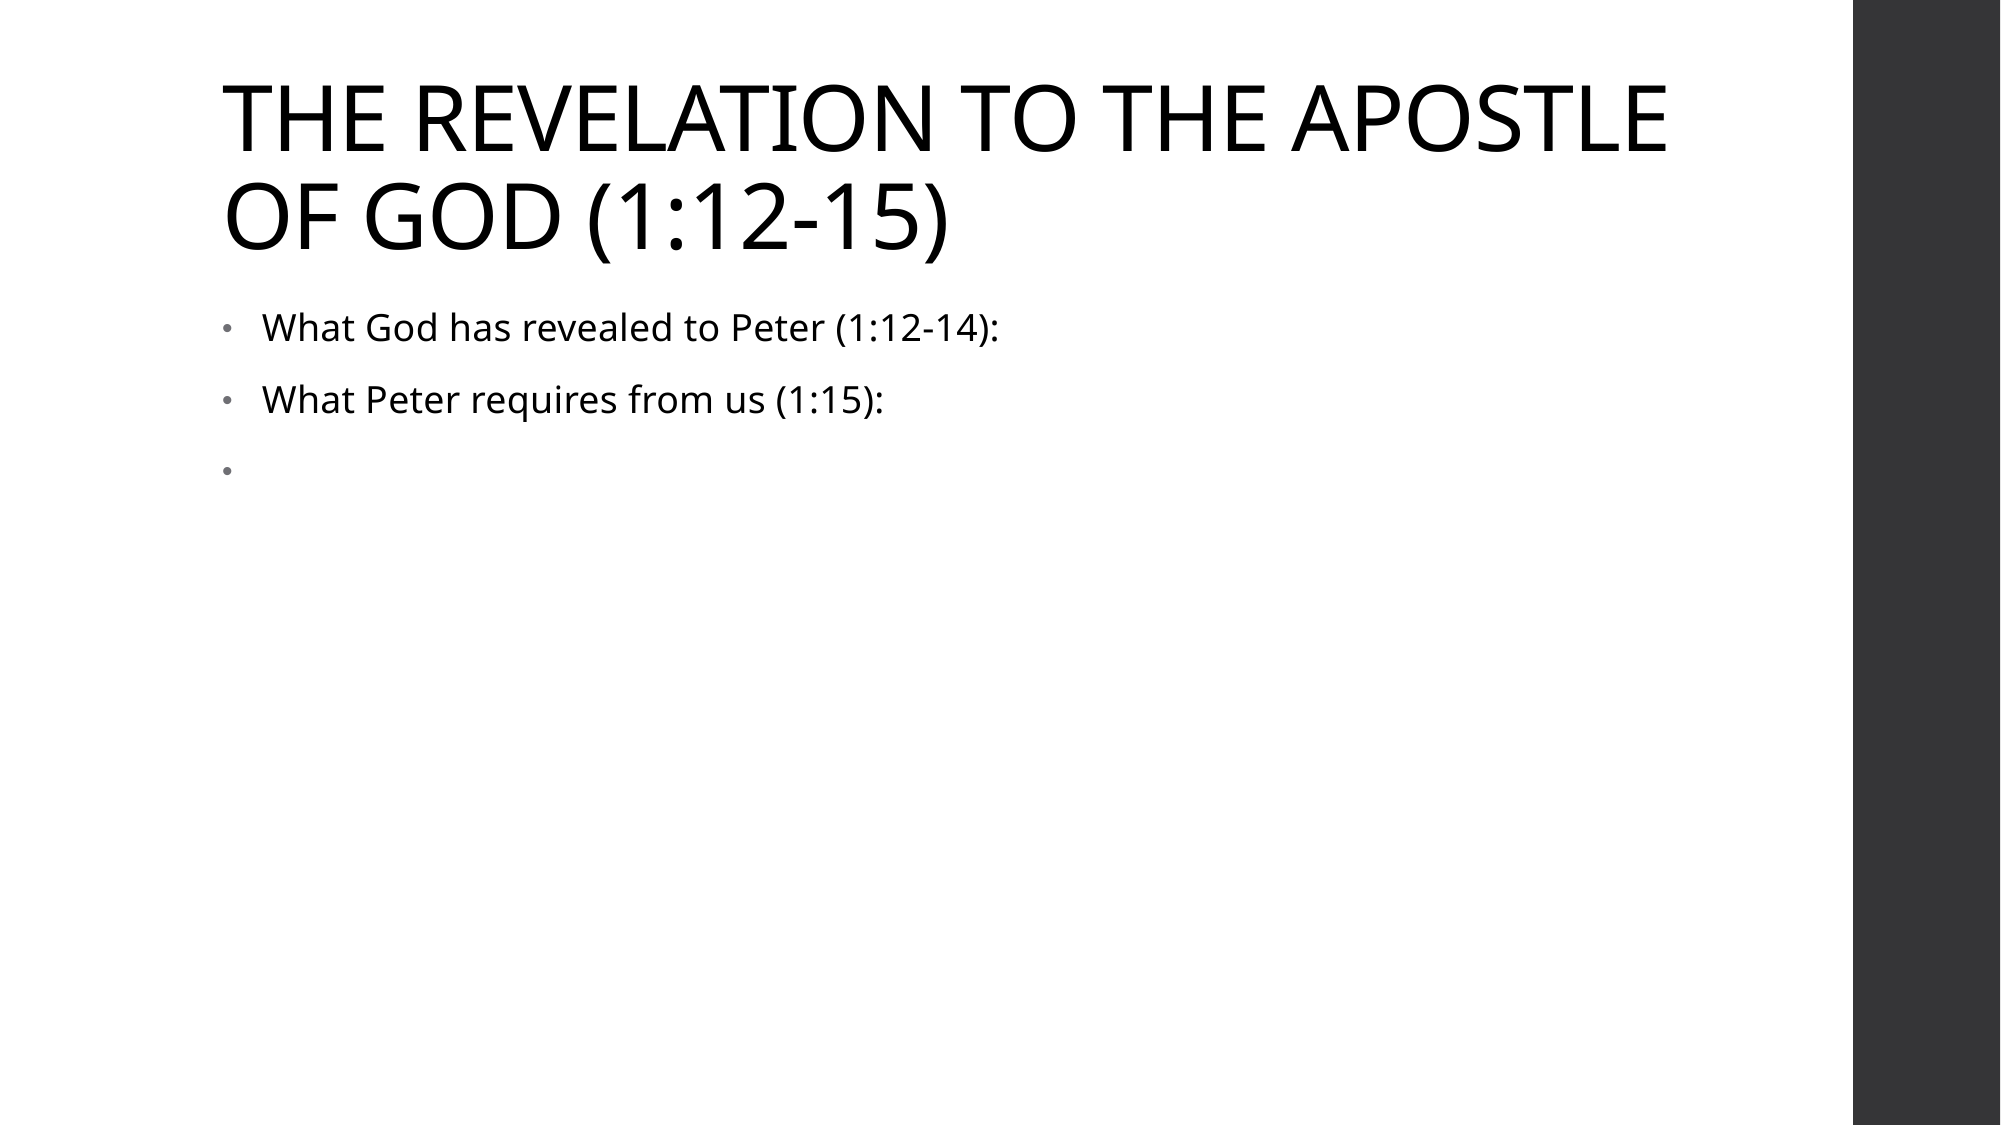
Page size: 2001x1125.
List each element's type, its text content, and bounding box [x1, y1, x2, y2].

list What God has revealed to Peter (1:12-14): What Peter requires from us (1:15): [206, 299, 1617, 1014]
title THE REVELATION TO THE APOSTLE OF GOD (1:12-15) [206, 60, 1797, 278]
